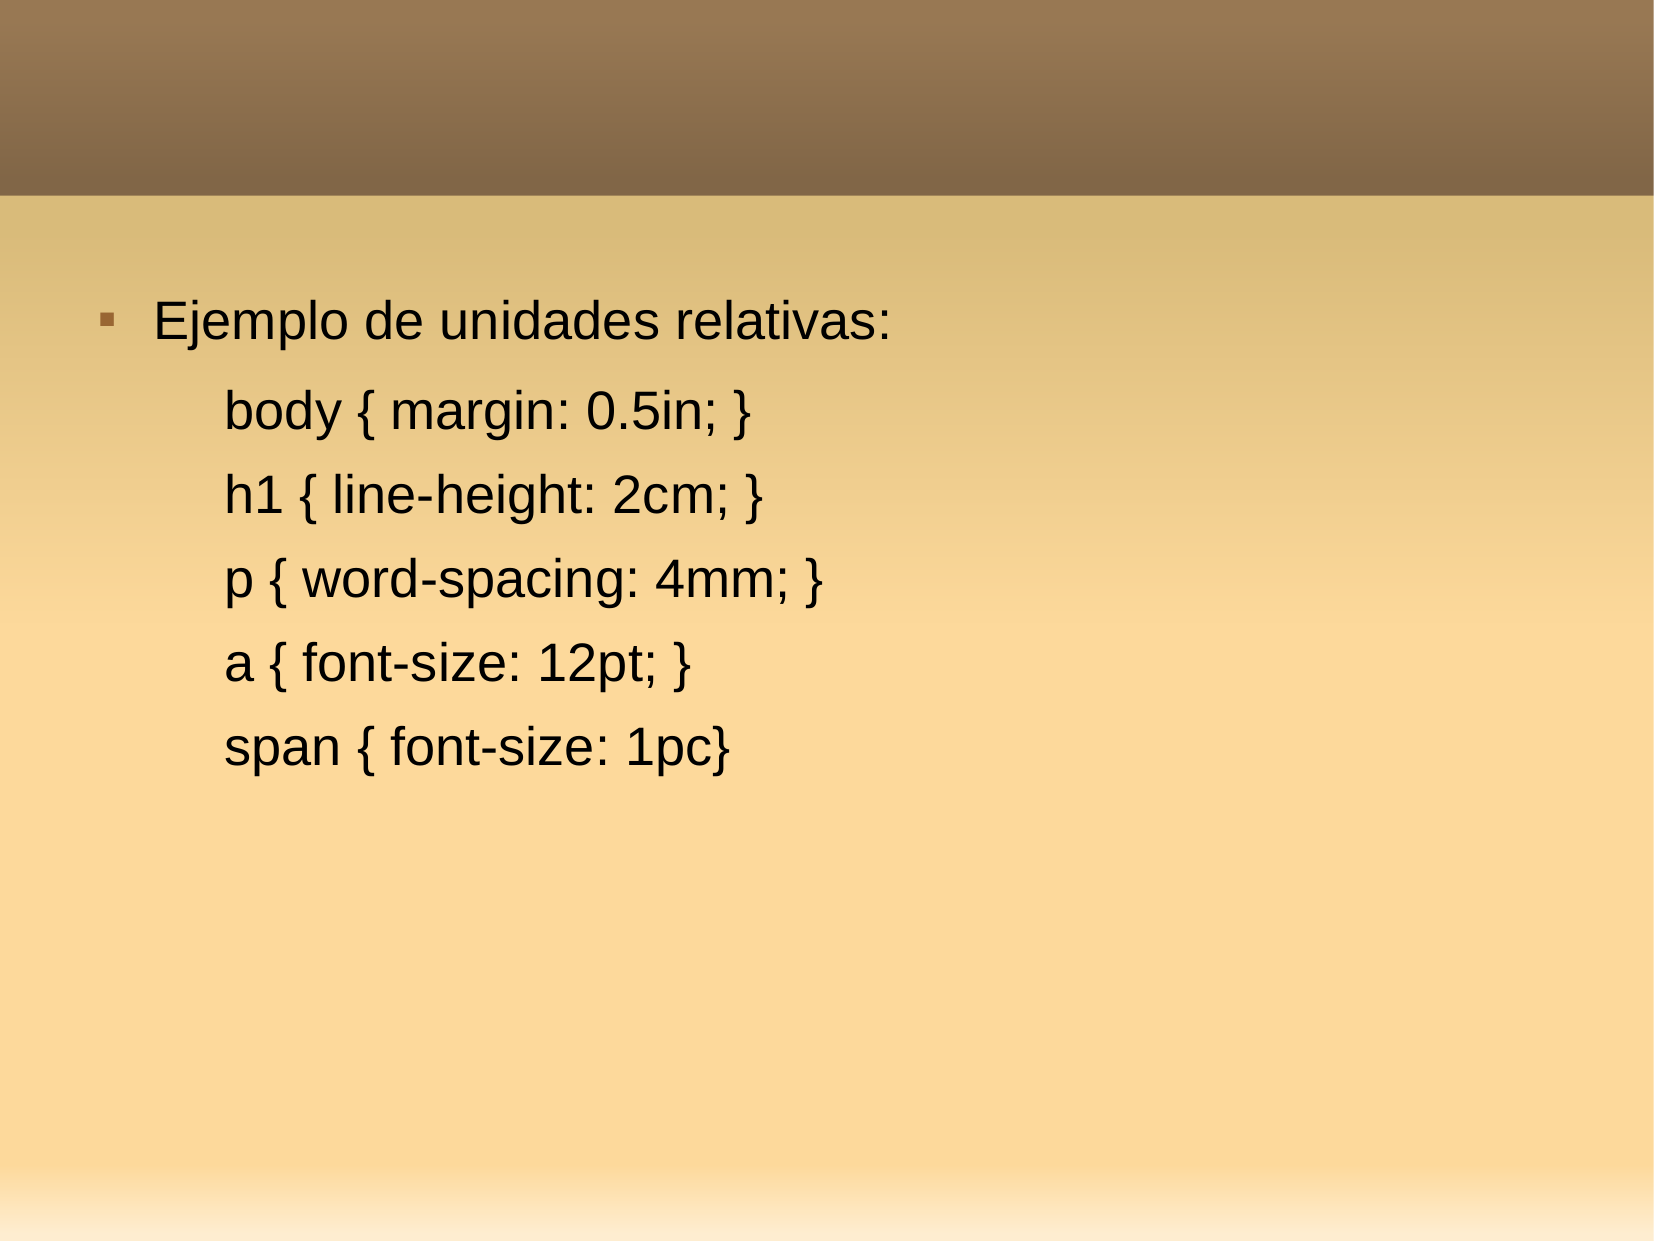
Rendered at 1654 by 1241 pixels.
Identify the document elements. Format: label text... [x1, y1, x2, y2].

list Ejemplo de unidades relativas: body { margin: 0.5in; } h1 { line-height: 2cm; } p { word-spacing: 4mm; } a { font-size: 12pt; } span { font-size: 1pc} [82, 290, 1571, 1094]
picture [0, 0, 1654, 1241]
